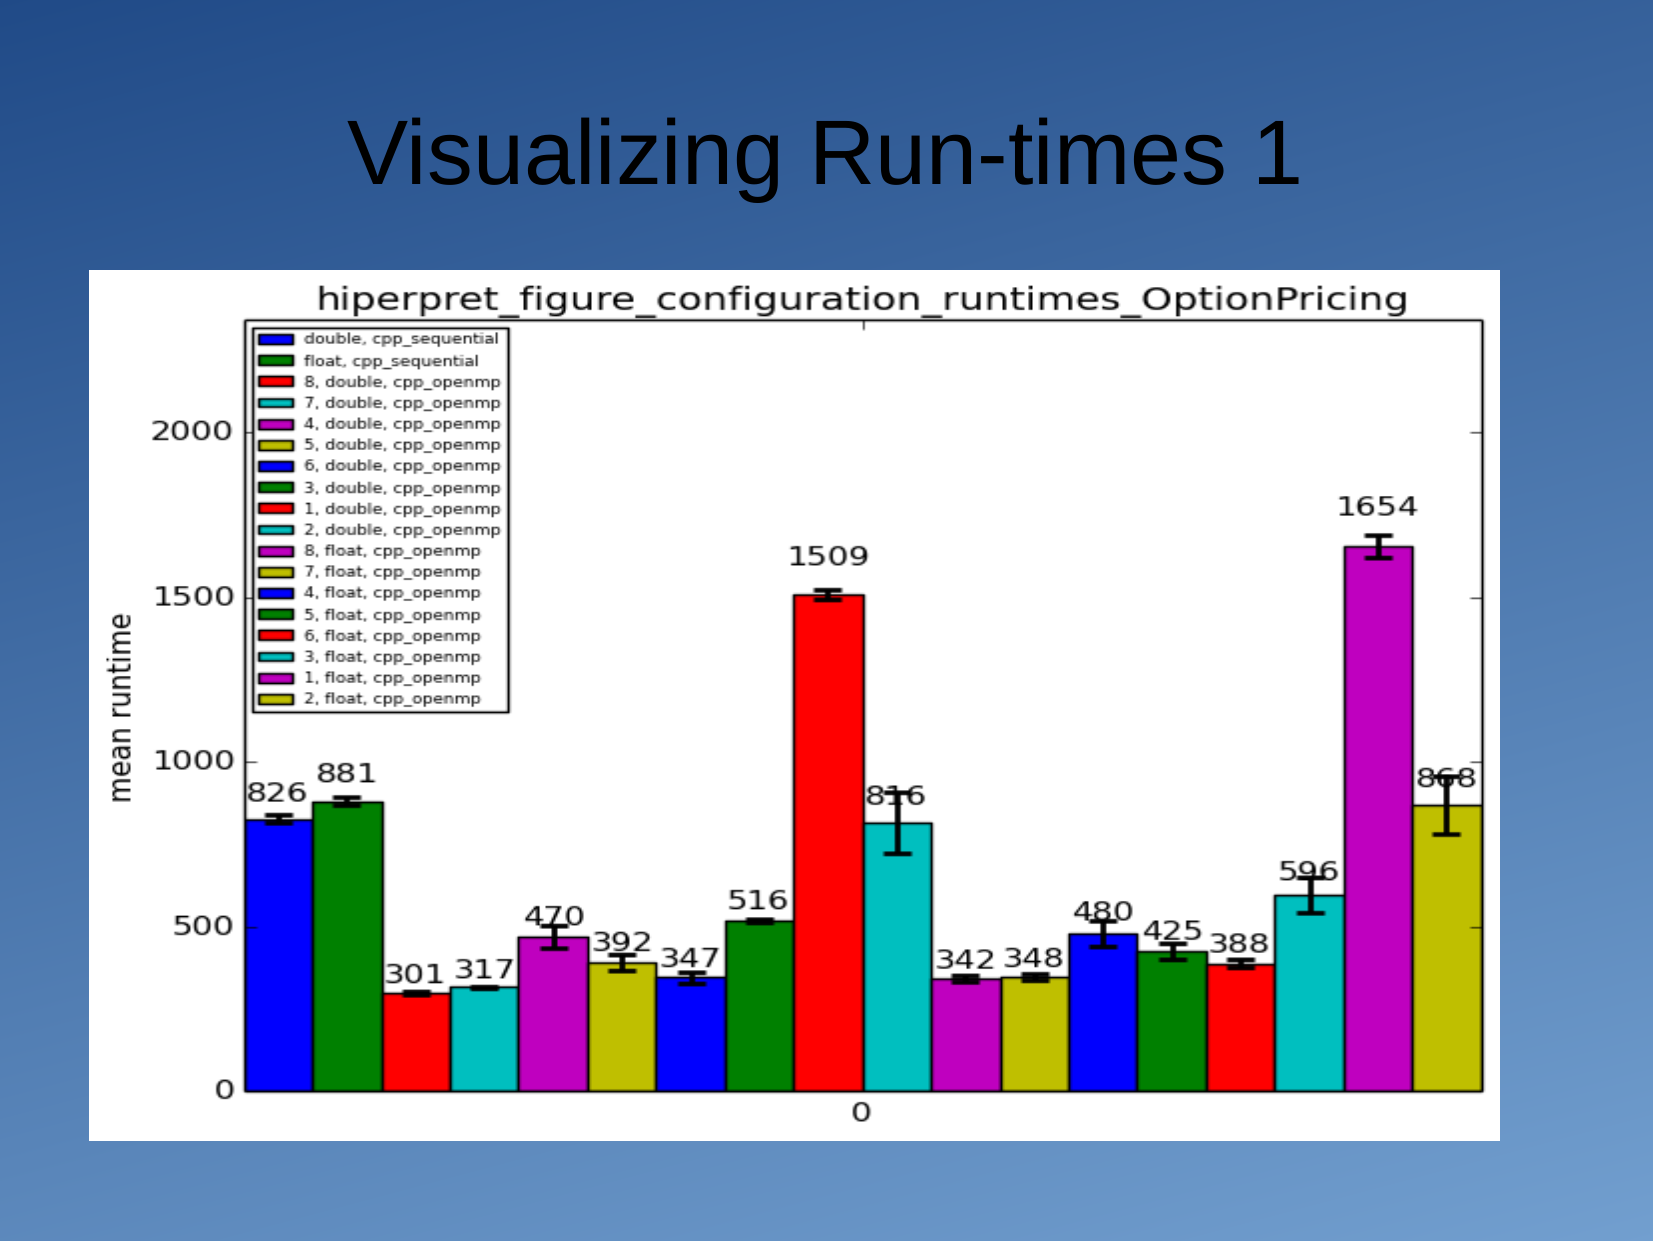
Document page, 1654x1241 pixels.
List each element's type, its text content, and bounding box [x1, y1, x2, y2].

title Visualizing Run-times 1 [82, 49, 1571, 257]
picture [89, 270, 1500, 1141]
